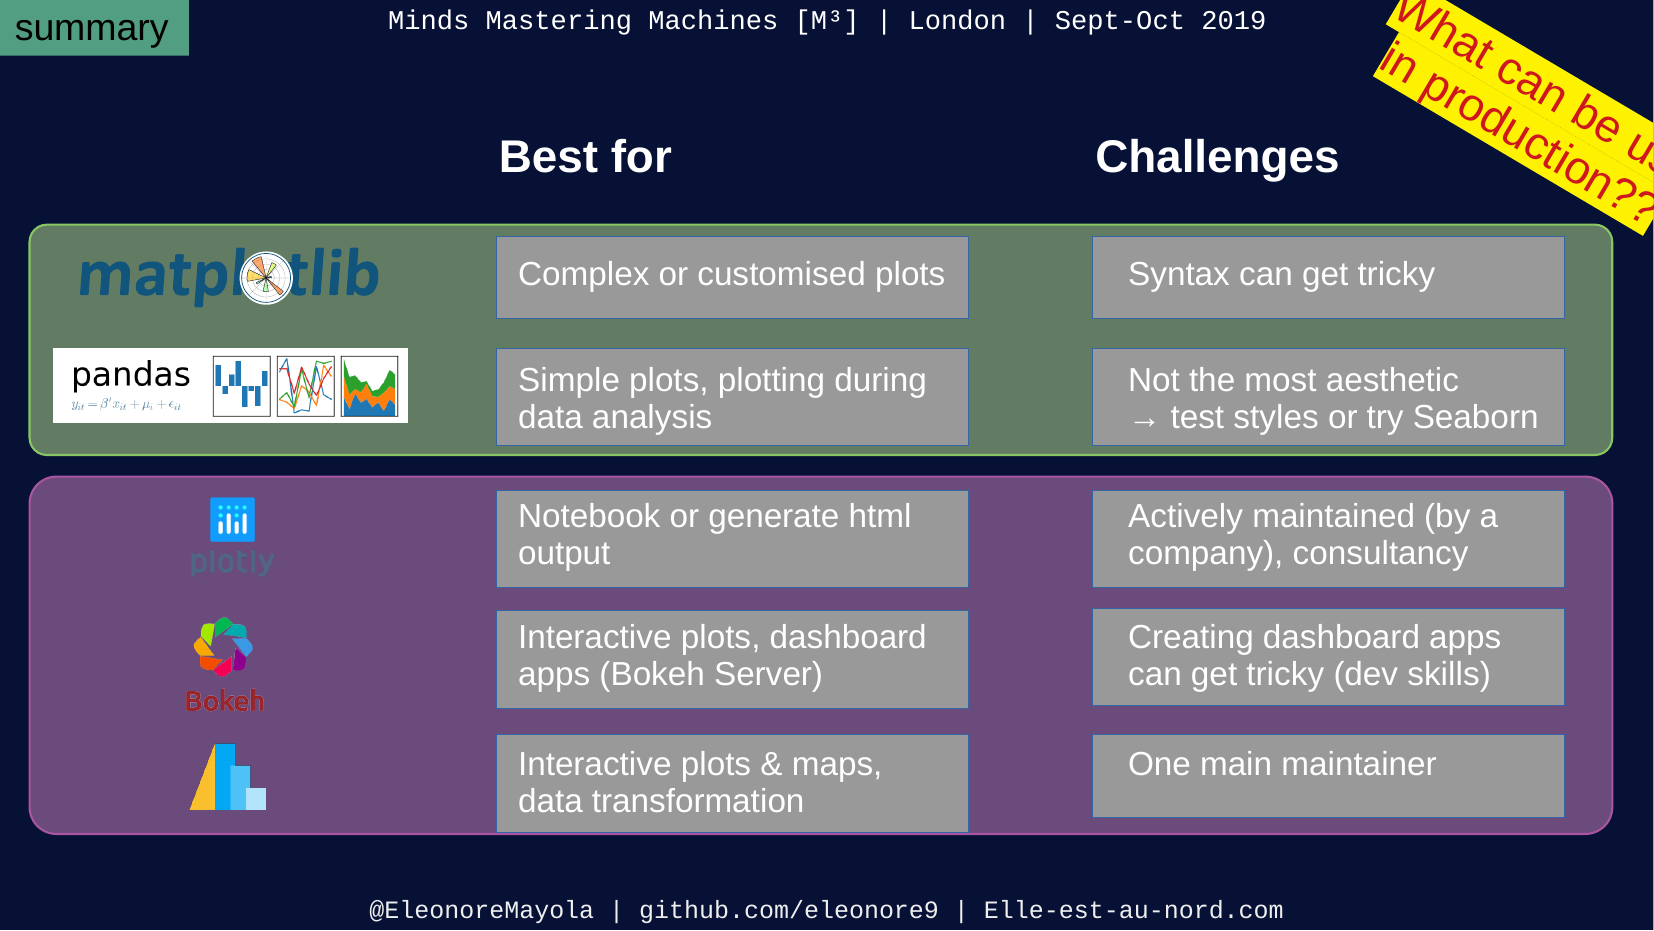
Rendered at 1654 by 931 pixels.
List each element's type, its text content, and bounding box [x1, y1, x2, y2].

text_box Complex or customised plots [503, 248, 988, 343]
text_box Actively maintained (by a company), consultancy [1113, 490, 1580, 580]
text_box One main maintainer [1113, 738, 1456, 856]
text_box Interactive plots, dashboard apps (Bokeh Server) [503, 611, 970, 721]
picture [53, 348, 408, 423]
text_box [29, 224, 1613, 456]
text_box Best for [484, 124, 839, 191]
text_box summary [0, 0, 189, 56]
text_box Notebook or generate html output [503, 490, 970, 611]
text_box Minds Mastering Machines [M³] | London | Sept-Oct 2019 [265, 0, 1366, 60]
text_box @EleonoreMayola | github.com/eleonore9 | Elle-est-au-nord.com [295, 862, 1359, 931]
text_box Simple plots, plotting during data analysis [503, 354, 976, 479]
text_box Syntax can get tricky [1113, 248, 1533, 308]
picture [183, 614, 266, 713]
text_box Creating dashboard apps can get tricky (dev skills) [1113, 611, 1539, 718]
picture [183, 732, 272, 821]
text_box Interactive plots & maps, data transformation [503, 738, 941, 828]
text_box Not the most aesthetic → test styles or try Seaborn [1113, 354, 1574, 444]
picture [66, 236, 396, 316]
picture [183, 489, 282, 585]
text_box [29, 476, 1613, 834]
text_box Challenges [1080, 124, 1436, 191]
text_box What can be use in production?? [1331, 0, 1654, 252]
